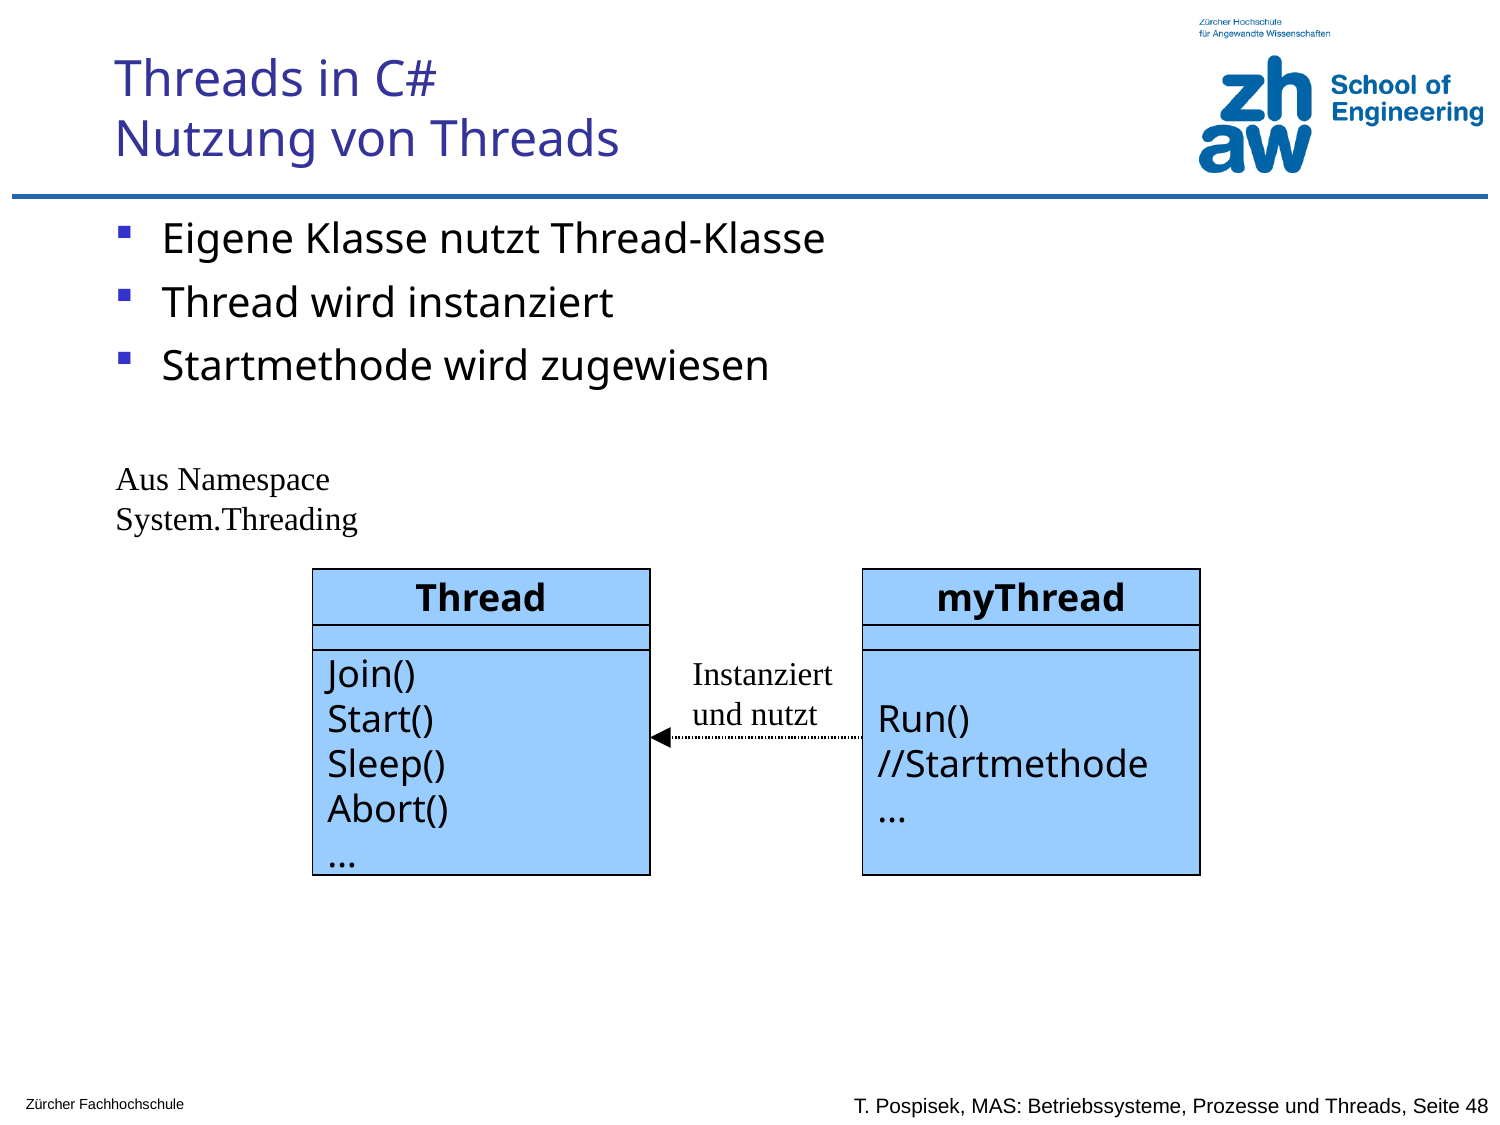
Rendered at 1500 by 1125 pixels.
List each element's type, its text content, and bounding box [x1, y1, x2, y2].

title Threads in C# Nutzung von Threads [99, 50, 1379, 163]
text_box [862, 624, 1200, 650]
text_box Eigene Klasse nutzt Thread-Klasse Thread wird instanziert Startmethode wird zugewiesen [99, 200, 1288, 397]
text_box Aus Namespace System.Threading [100, 449, 374, 545]
picture [1199, 19, 1483, 173]
text_box Instanziert und nutzt [677, 644, 857, 740]
text_box [312, 624, 650, 650]
text_box myThread [862, 568, 1200, 624]
text_box Thread [312, 568, 650, 624]
text_box Join() Start() Sleep() Abort() … [312, 650, 650, 875]
text_box Run() //Startmethode … [862, 650, 1200, 875]
